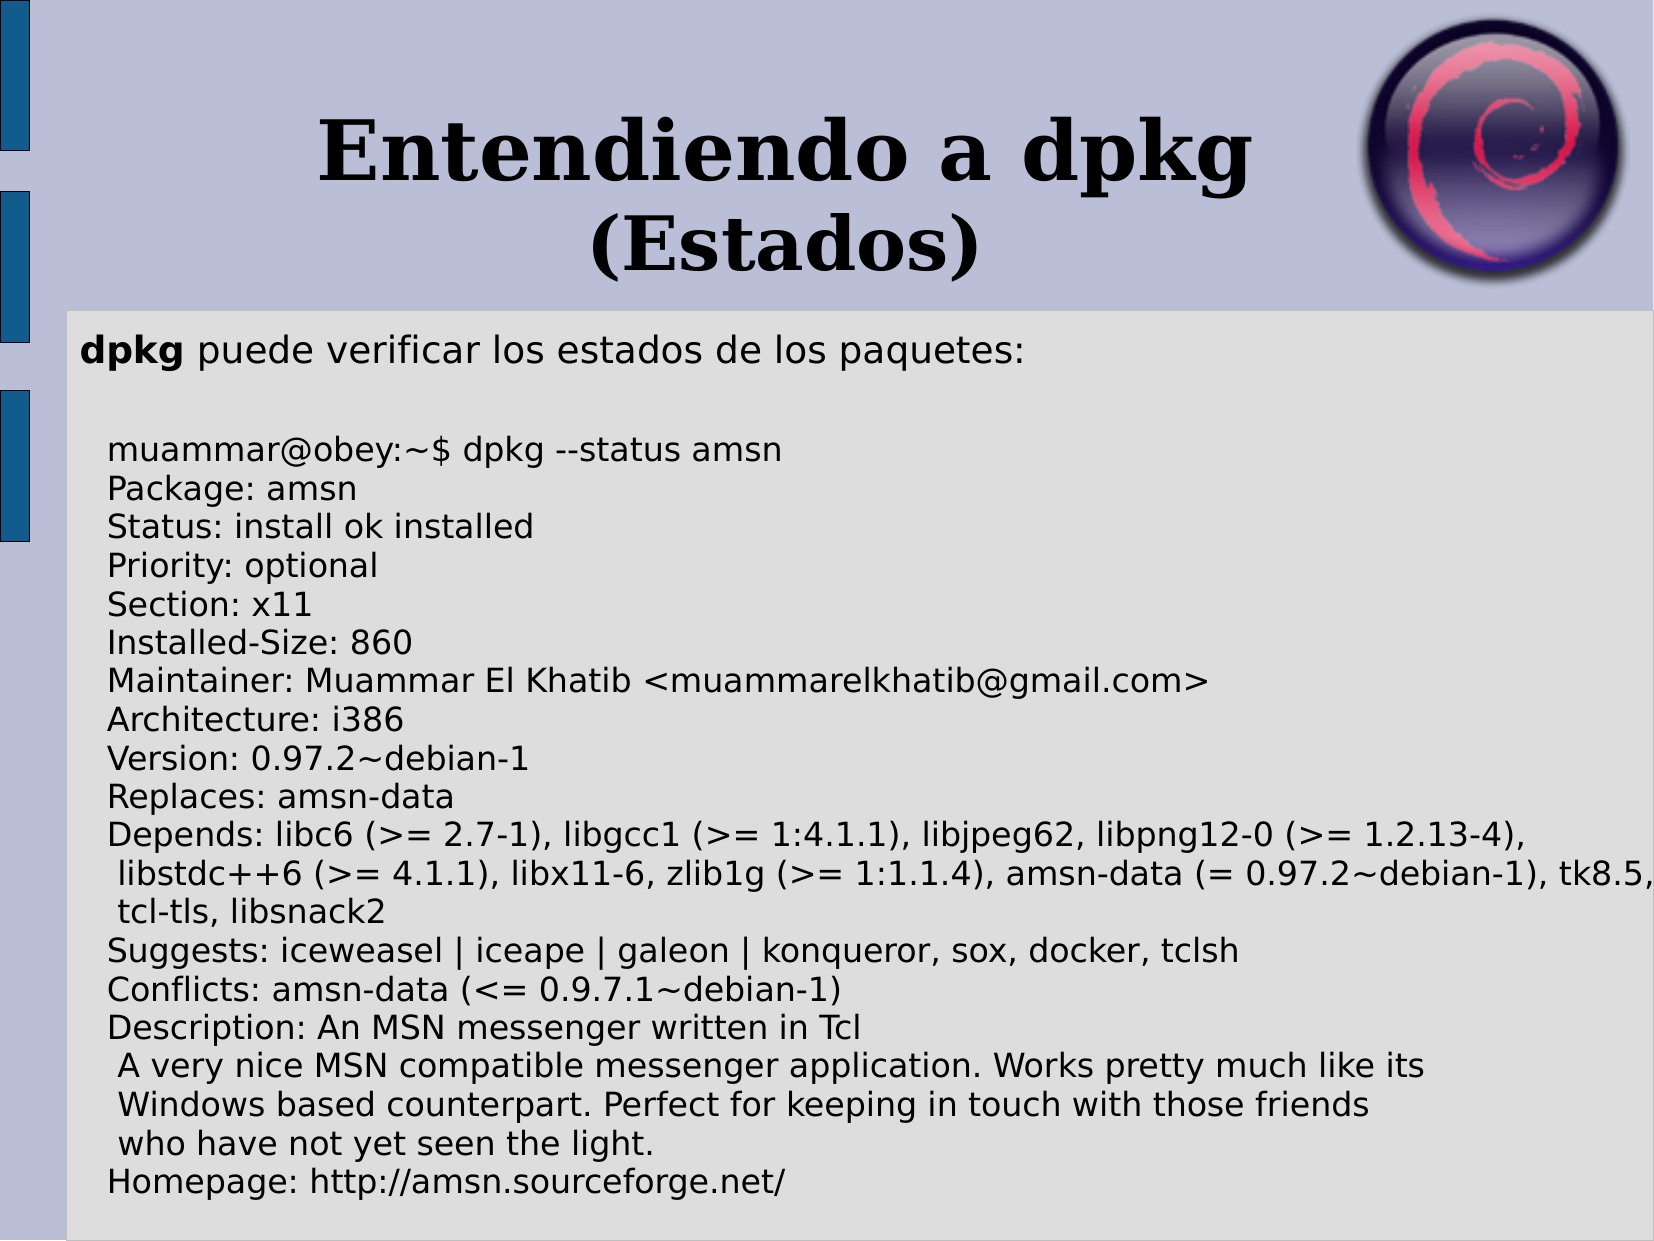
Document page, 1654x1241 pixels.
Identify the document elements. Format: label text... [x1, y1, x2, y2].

text_box Entendiendo a dpkg (Estados) [17, 94, 1554, 394]
text_box muammar@obey:~$ dpkg --status amsn Package: amsn Status: install ok installed Priority: optional Section: x11 Installed-Size: 860 Maintainer: Muammar El Khatib <muammarelkhatib@gmail.com> Architecture: i386 Version: 0.97.2~debian-1 Replaces: amsn-data Depends: libc6 (>= 2.7-1), libgcc1 (>= 1:4.1.1), libjpeg62, libpng12-0 (>= 1.2.13-4), libstdc++6 (>= 4.1.1), libx11-6, zlib1g (>= 1:1.1.4), amsn-data (= 0.97.2~debian-1), tk8.5, tcl-tls, libsnack2 Suggests: iceweasel | iceape | galeon | konqueror, sox, docker, tclsh Conflicts: amsn-data (<= 0.9.7.1~debian-1) Description: An MSN messenger written in Tcl A very nice MSN compatible messenger application. Works pretty much like its Windows based counterpart. Perfect for keeping in touch with those friends who have not yet seen the light. Homepage: http://amsn.sourceforge.net/ [92, 423, 1654, 1241]
picture [1334, 5, 1630, 302]
text_box dpkg puede verificar los estados de los paquetes: [64, 320, 1648, 380]
